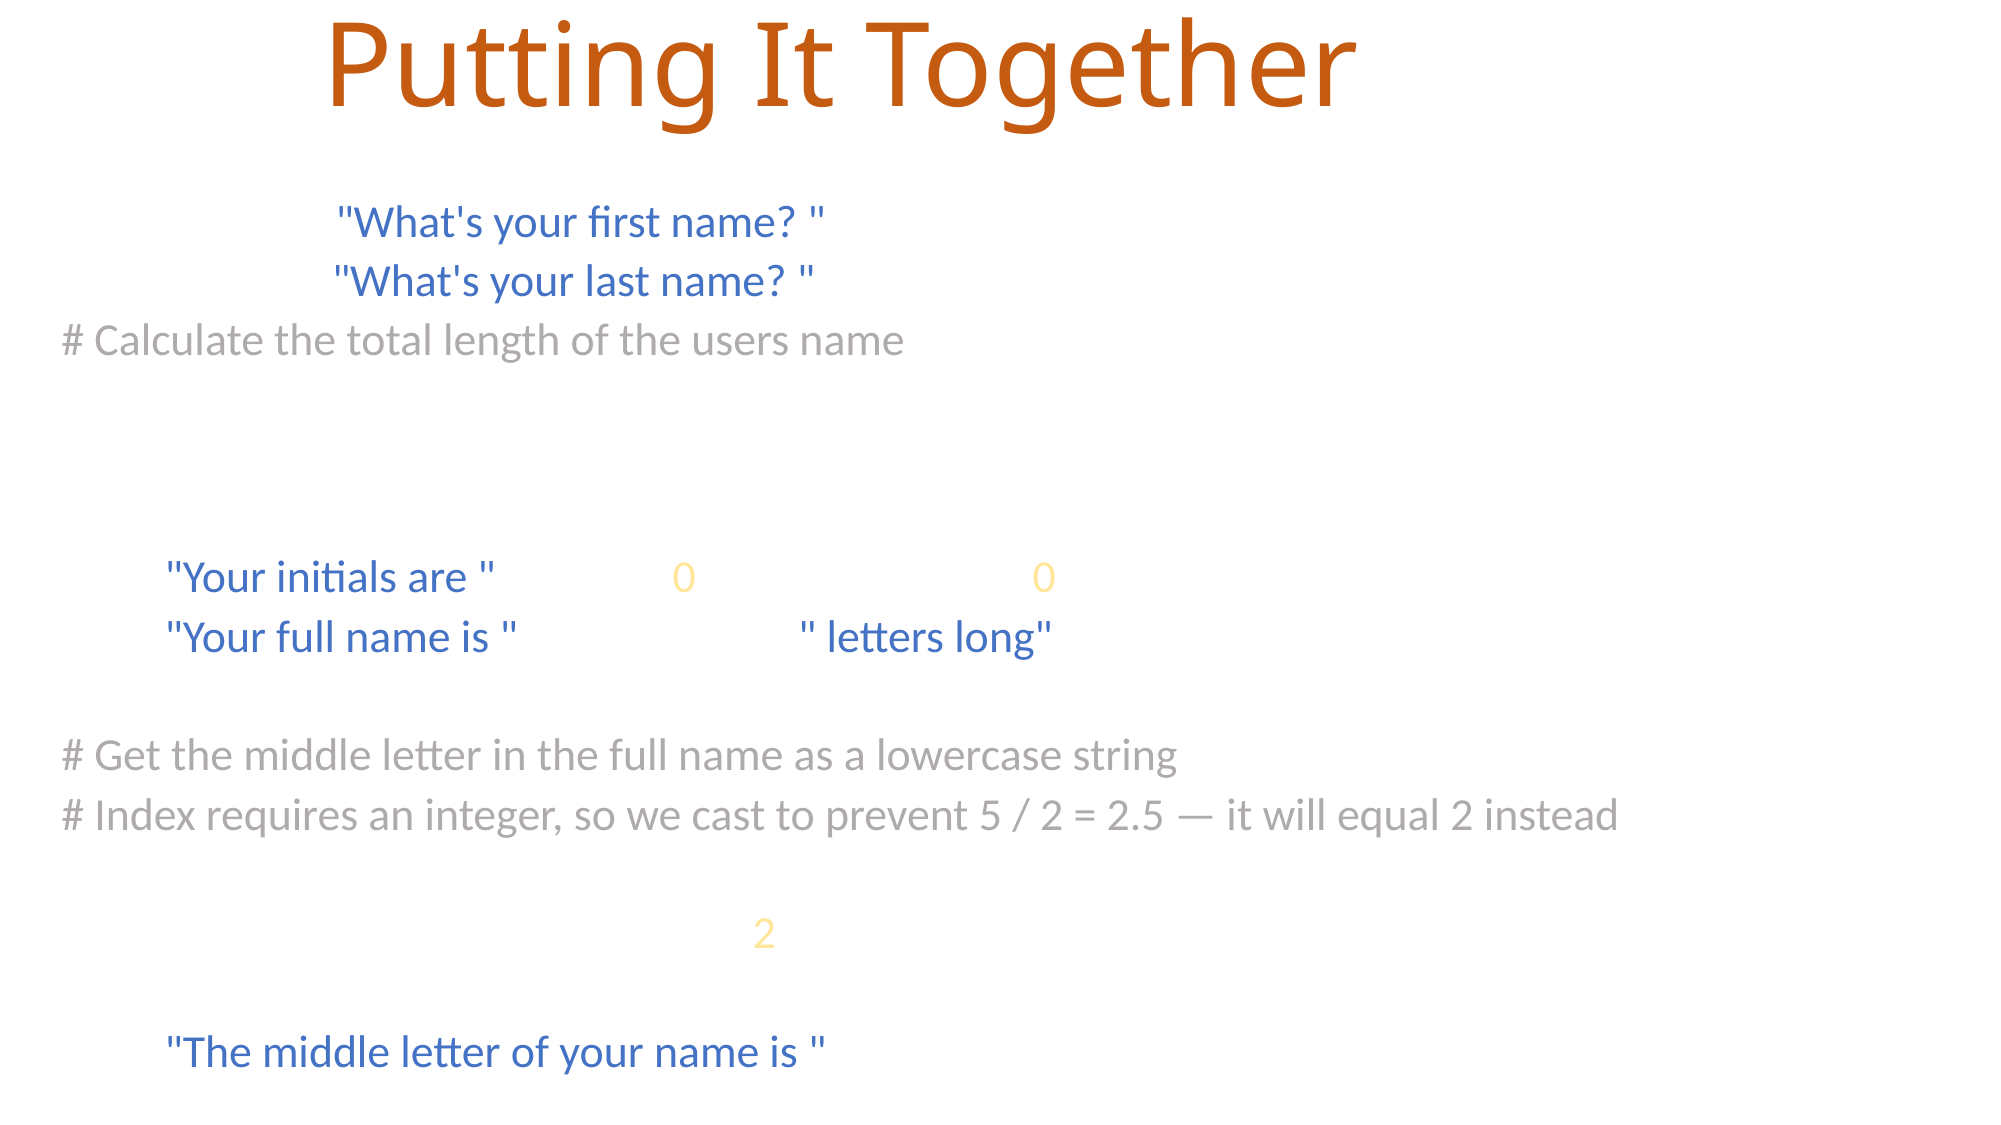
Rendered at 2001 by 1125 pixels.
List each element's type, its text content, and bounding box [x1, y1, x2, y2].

list Putting It Together fname = input("What's your first name? ") lname = input("What's your last name? ") # Calculate the total length of the users name length = len(fname) + len(lname) # Get the first letters of each part of the name and make uppercase print("Your initials are " + fname[0].upper() + lname[0].upper()) print("Your full name is " + str(length) + " letters long") # Get the middle letter in the full name as a lowercase string # Index requires an integer, so we cast to prevent 5 / 2 = 2.5 — it will equal 2 instead fullname = fname + lname middle_letter = fullname[int(length / 2)].lower() print("The middle letter of your name is " + middle_letter) [46, 20, 2000, 1092]
